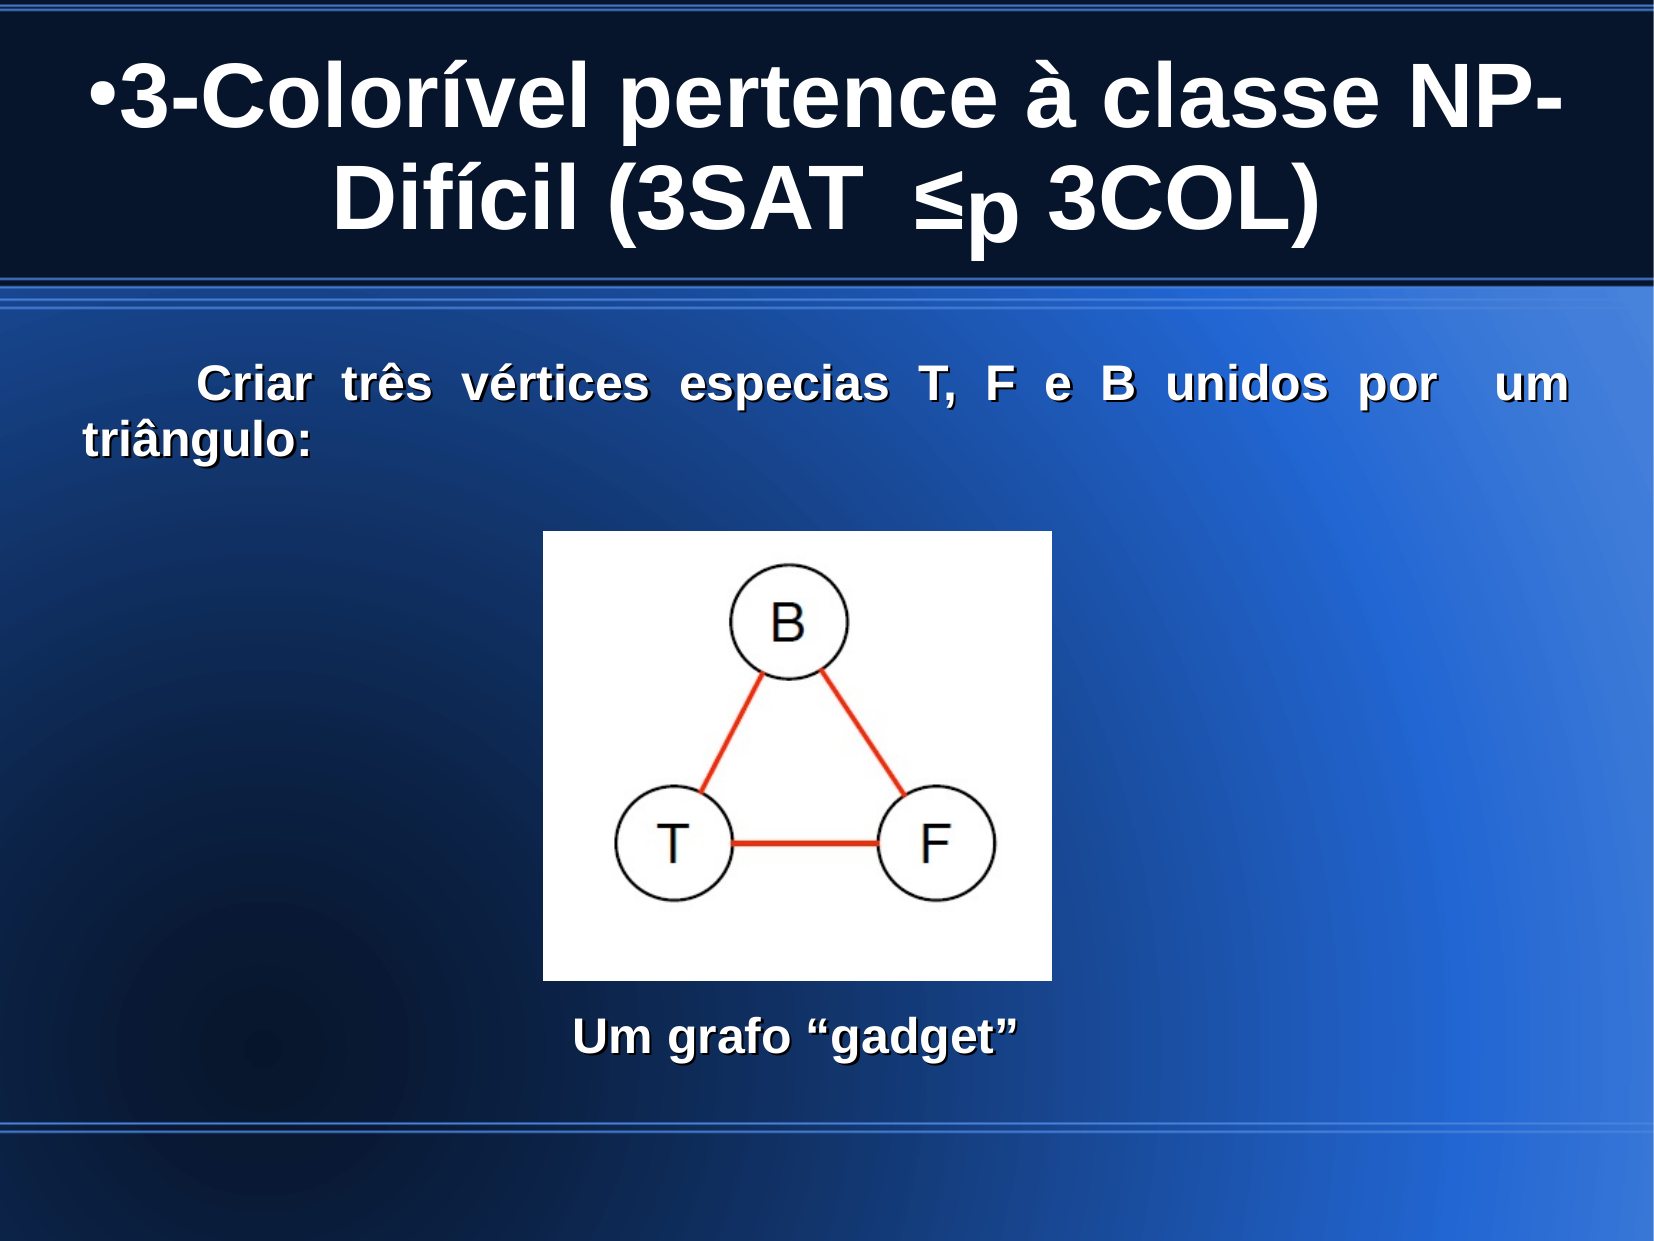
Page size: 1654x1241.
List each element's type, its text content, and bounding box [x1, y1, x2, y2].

list Criar três vértices especias T, F e B unidos por um triângulo: Um grafo “gadget” [82, 355, 1571, 1075]
title 3-Colorível pertence à classe NP-Difícil (3SAT ≤p 3COL) [82, 44, 1571, 262]
picture [0, 0, 1654, 1241]
